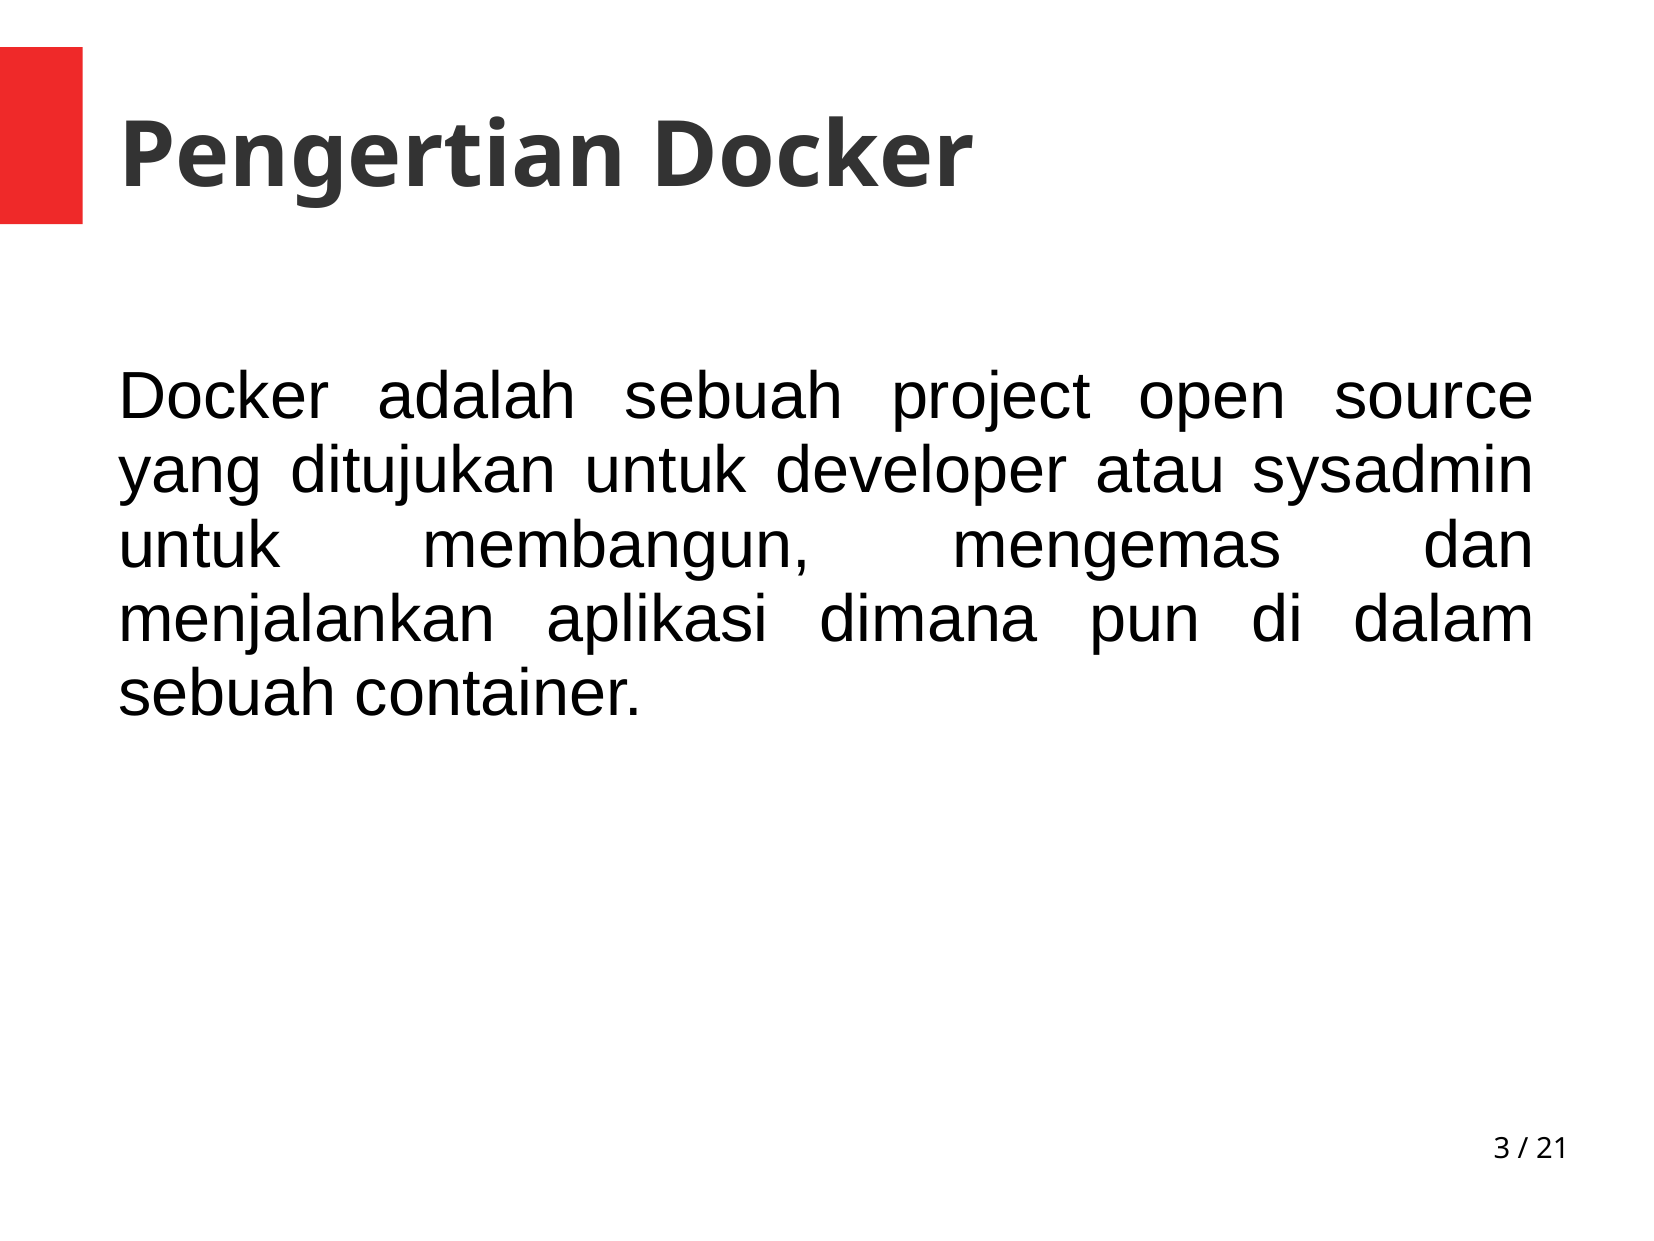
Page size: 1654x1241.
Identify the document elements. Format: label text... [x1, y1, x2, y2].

subtitle Docker adalah sebuah project open source yang ditujukan untuk developer atau sysadmin untuk membangun, mengemas dan menjalankan aplikasi dimana pun di dalam sebuah container. [118, 354, 1536, 1074]
title Pengertian Docker [118, 49, 1571, 257]
